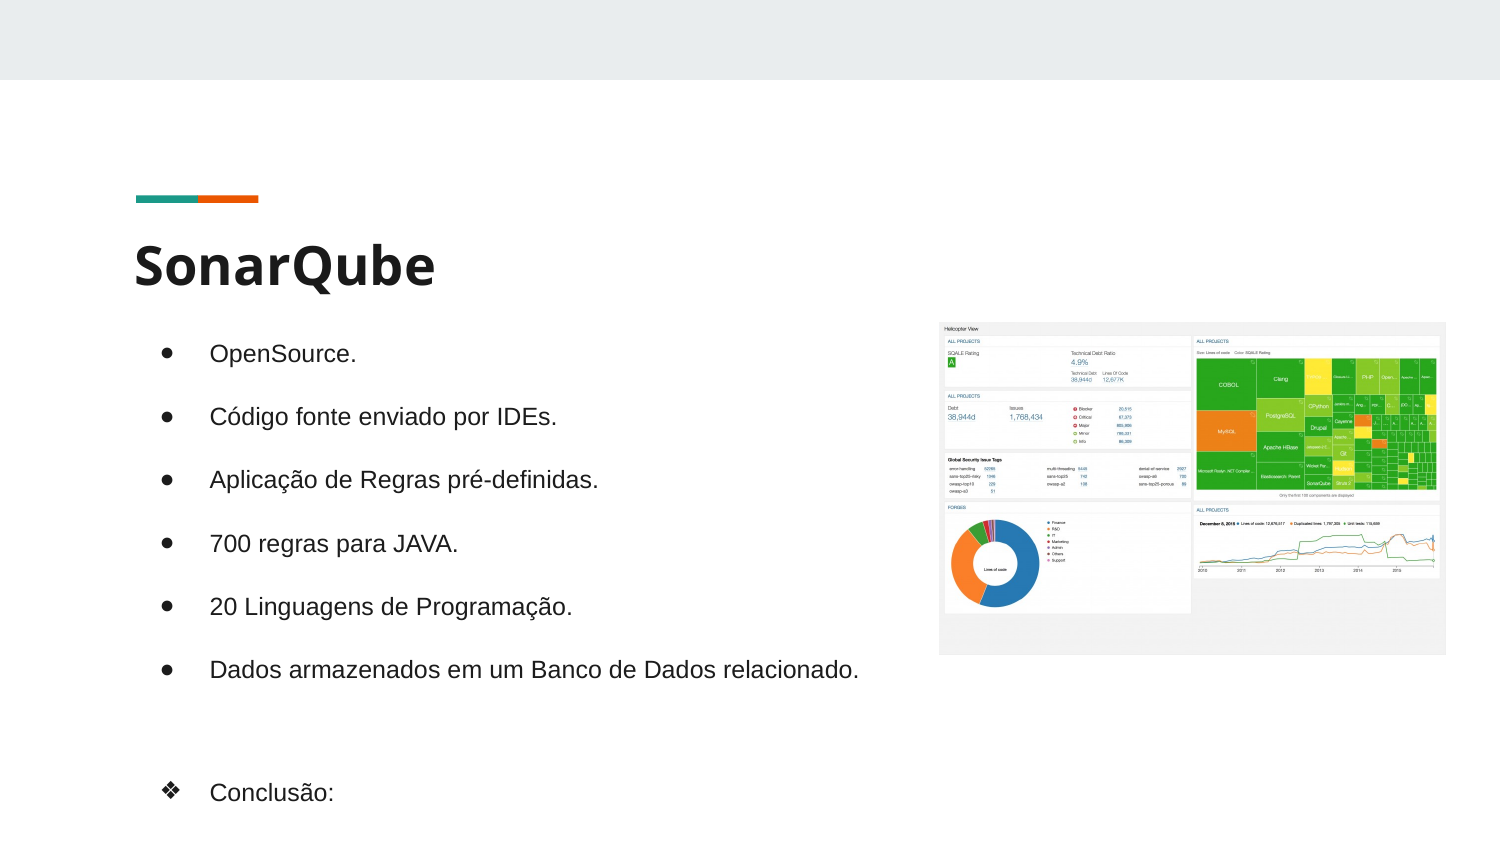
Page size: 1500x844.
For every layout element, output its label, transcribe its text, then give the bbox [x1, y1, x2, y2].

list OpenSource. Código fonte enviado por IDEs. Aplicação de Regras pré-definidas. 700 regras para JAVA. 20 Linguagens de Programação. Dados armazenados em um Banco de Dados relacionado. Conclusão: Facilidade no Controle de Qualidade do Código. Diminuição no número de Bugs. Maior foco na lógica. Ajuda a encontrar a solução ideal. Mais tempo para análise de negócio. [119, 322, 1381, 836]
title SonarQube [119, 216, 1381, 305]
picture [939, 322, 1446, 655]
